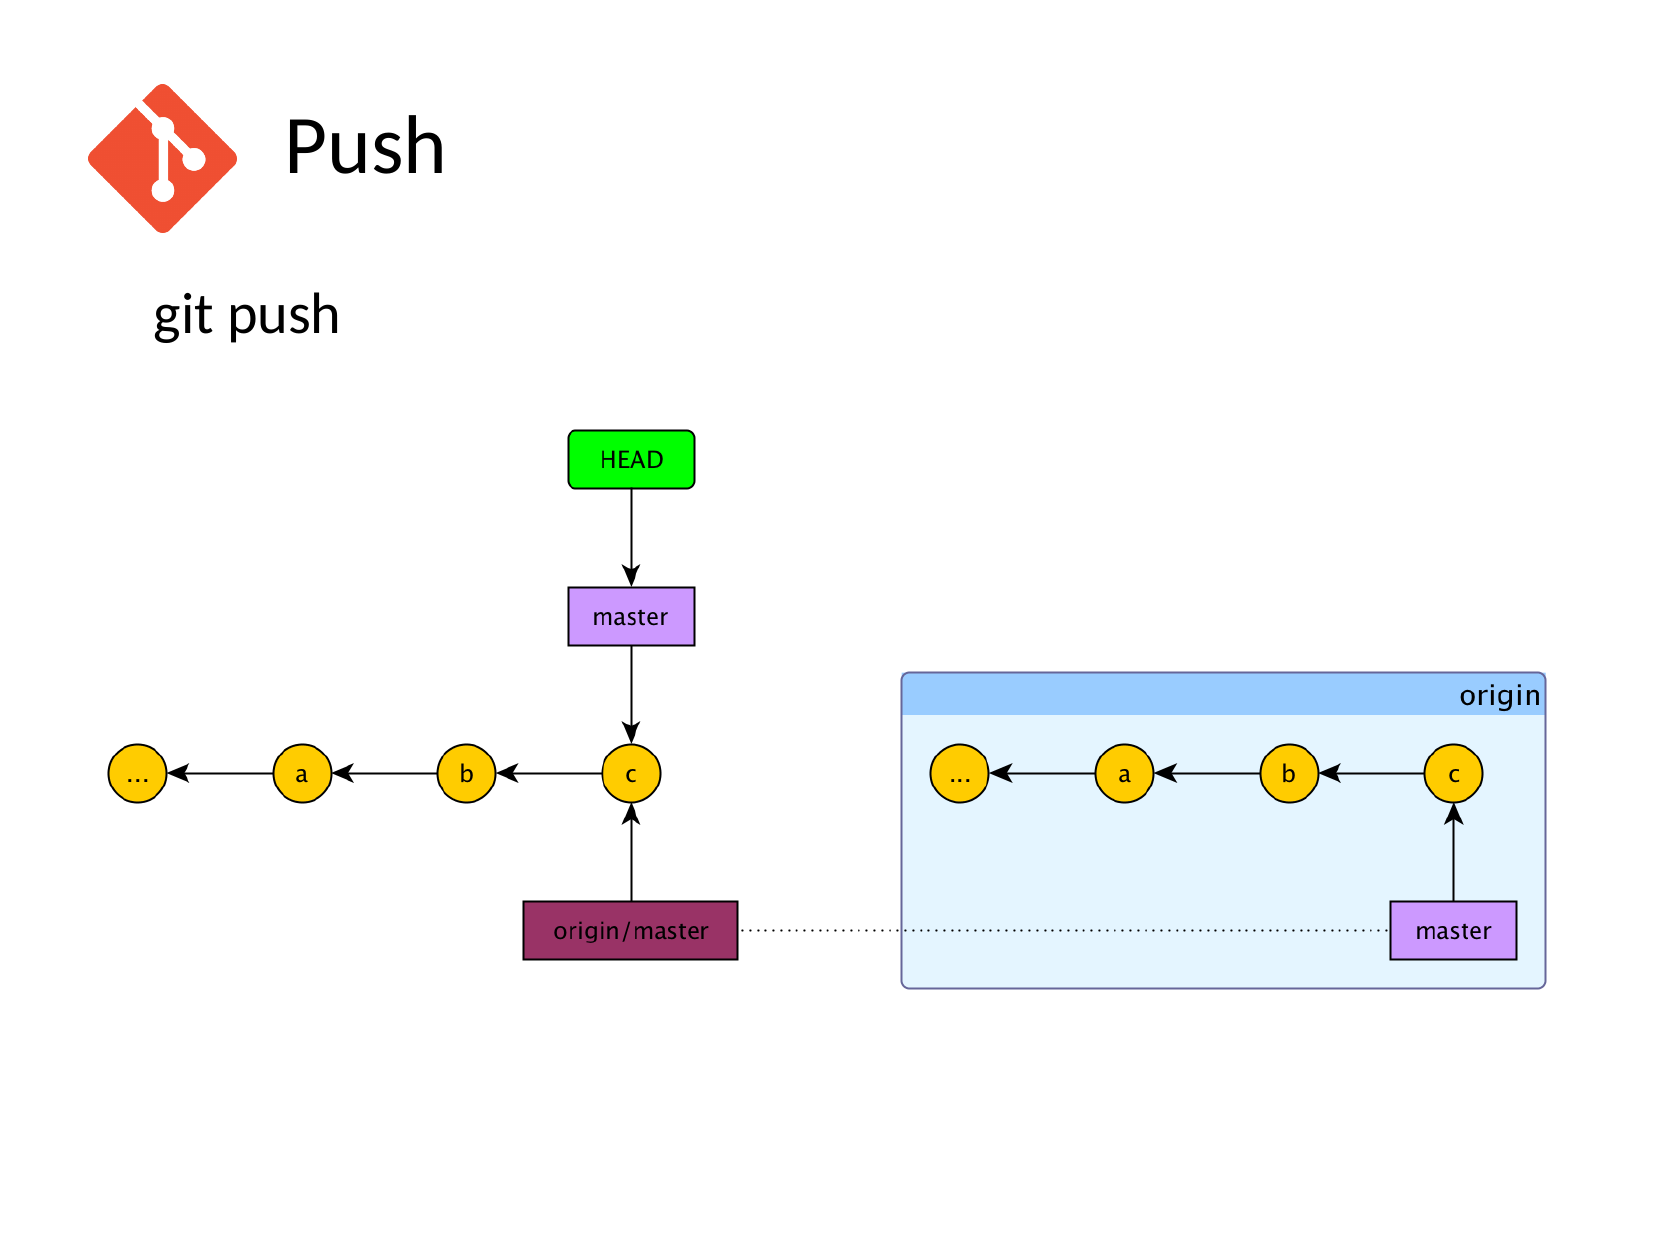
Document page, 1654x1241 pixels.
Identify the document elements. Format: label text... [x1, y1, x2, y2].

list git push [82, 290, 1571, 1152]
picture [88, 84, 237, 233]
title Push [265, 49, 1571, 257]
